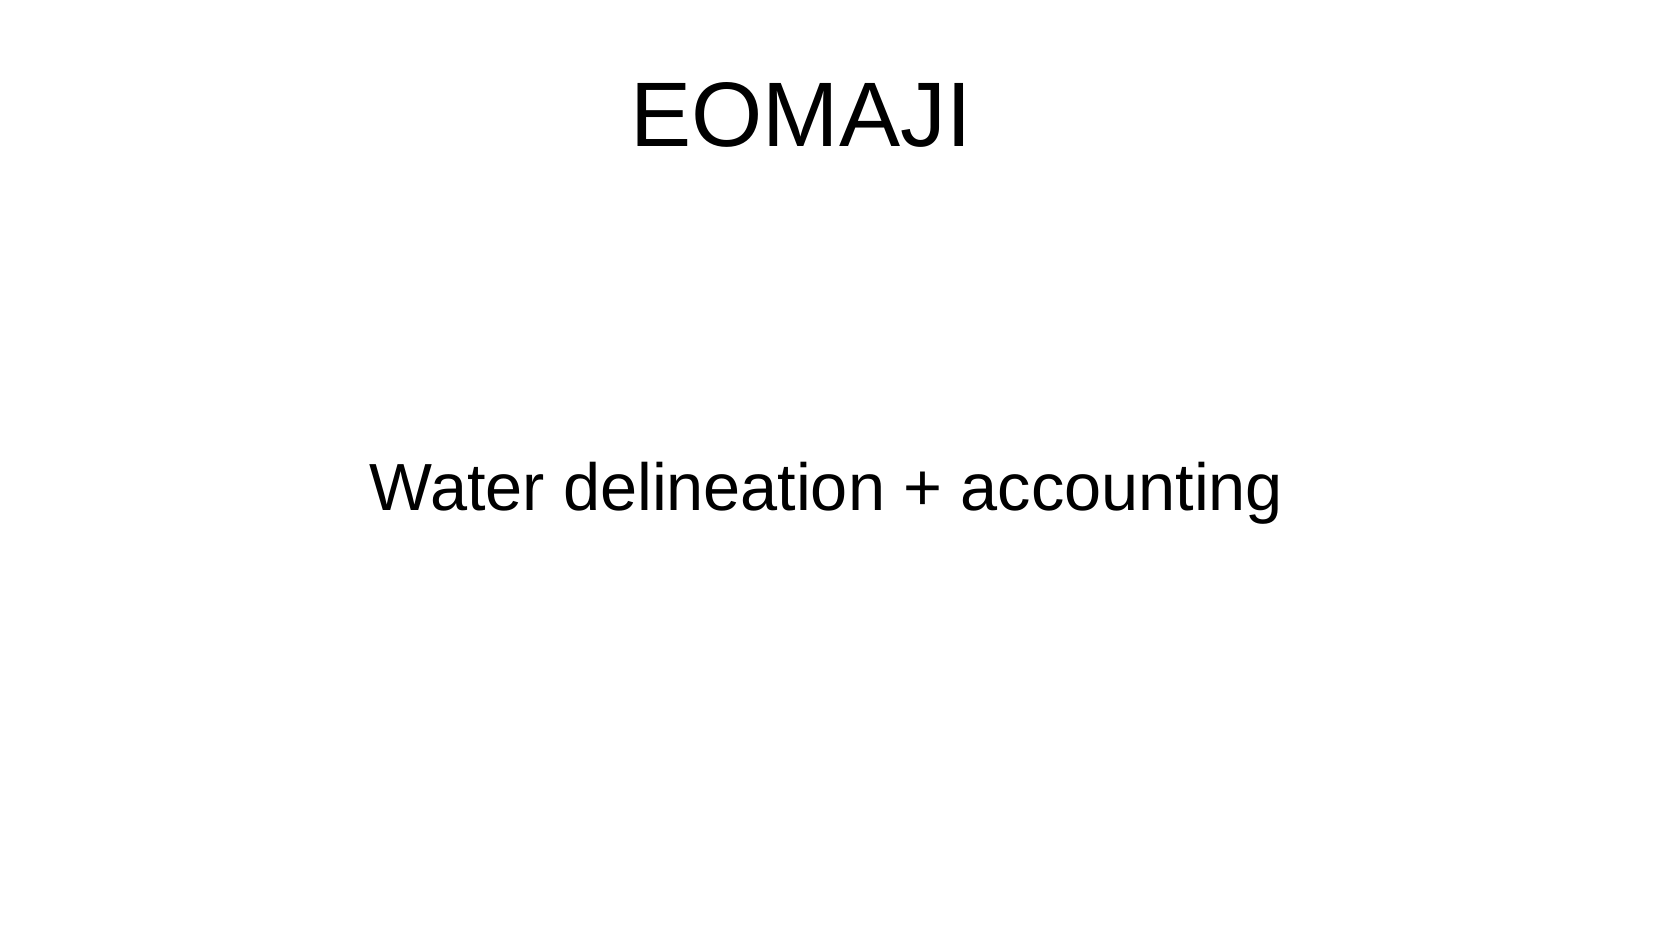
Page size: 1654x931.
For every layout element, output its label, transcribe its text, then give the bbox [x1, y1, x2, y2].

subtitle Water delineation + accounting [82, 217, 1571, 758]
title EOMAJI [82, 37, 1571, 193]
